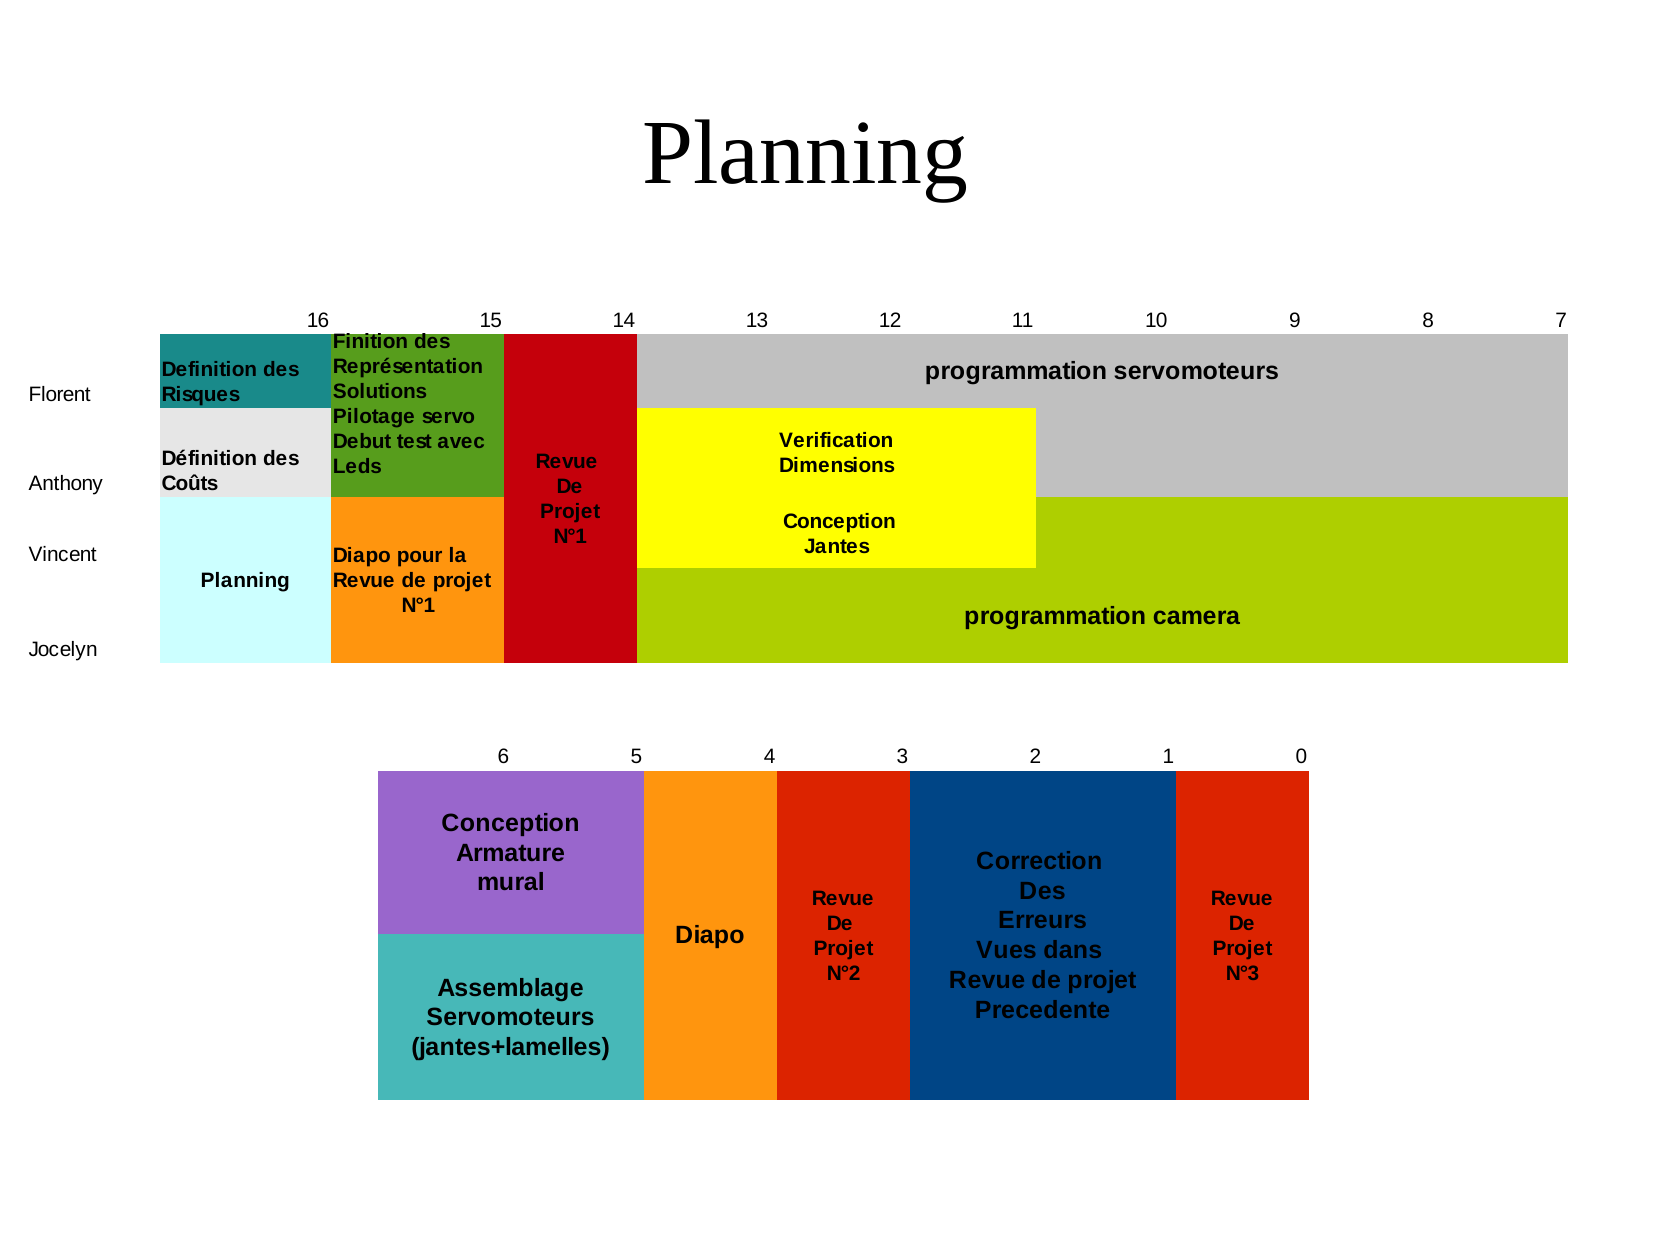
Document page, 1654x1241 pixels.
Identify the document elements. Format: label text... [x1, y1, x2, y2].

title Planning [82, 49, 1571, 257]
chart [377, 744, 1312, 1102]
chart [26, 307, 1571, 665]
